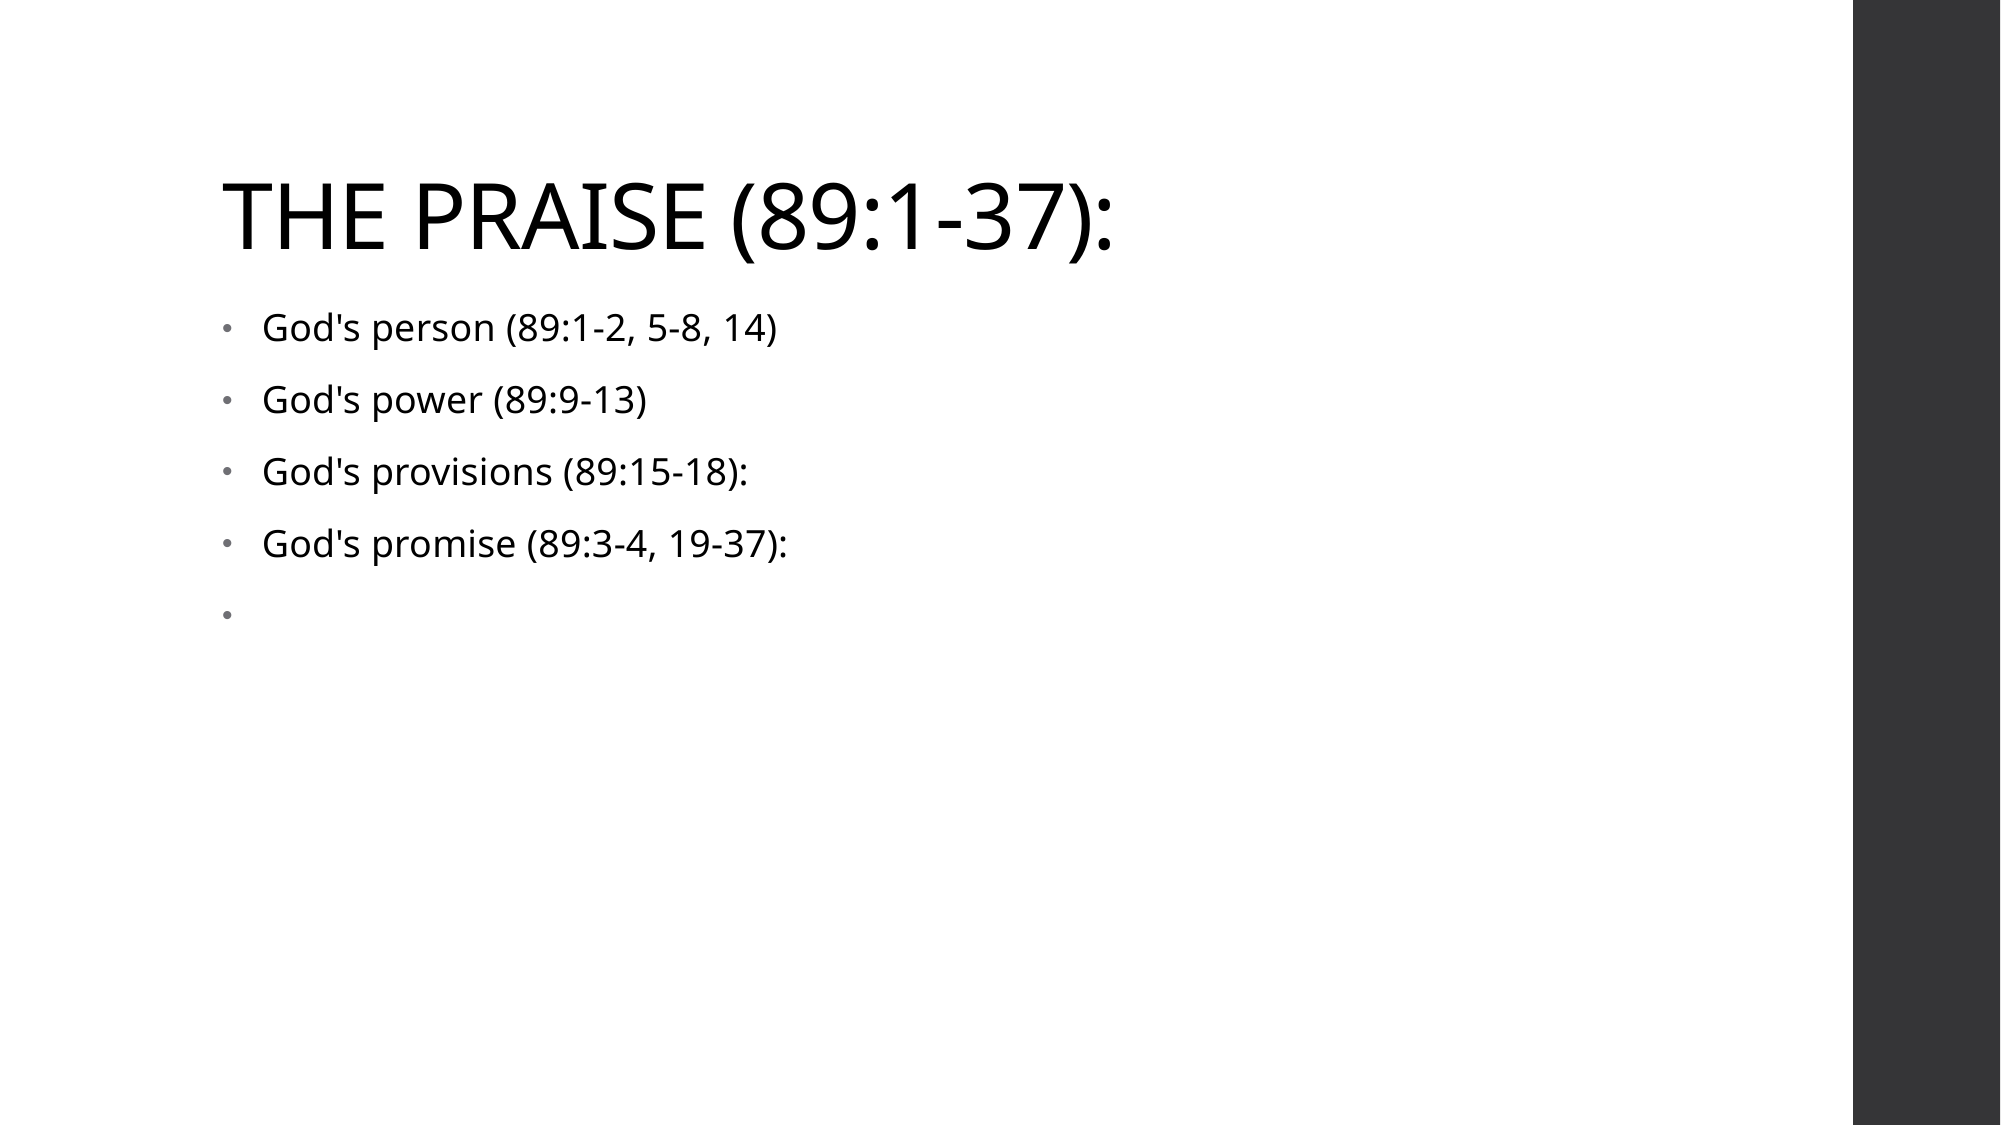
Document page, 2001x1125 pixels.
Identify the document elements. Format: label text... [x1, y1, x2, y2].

title THE PRAISE (89:1-37): [206, 60, 1797, 278]
list God's person (89:1-2, 5-8, 14) God's power (89:9-13) God's provisions (89:15-18): God's promise (89:3-4, 19-37): [206, 299, 1617, 1014]
